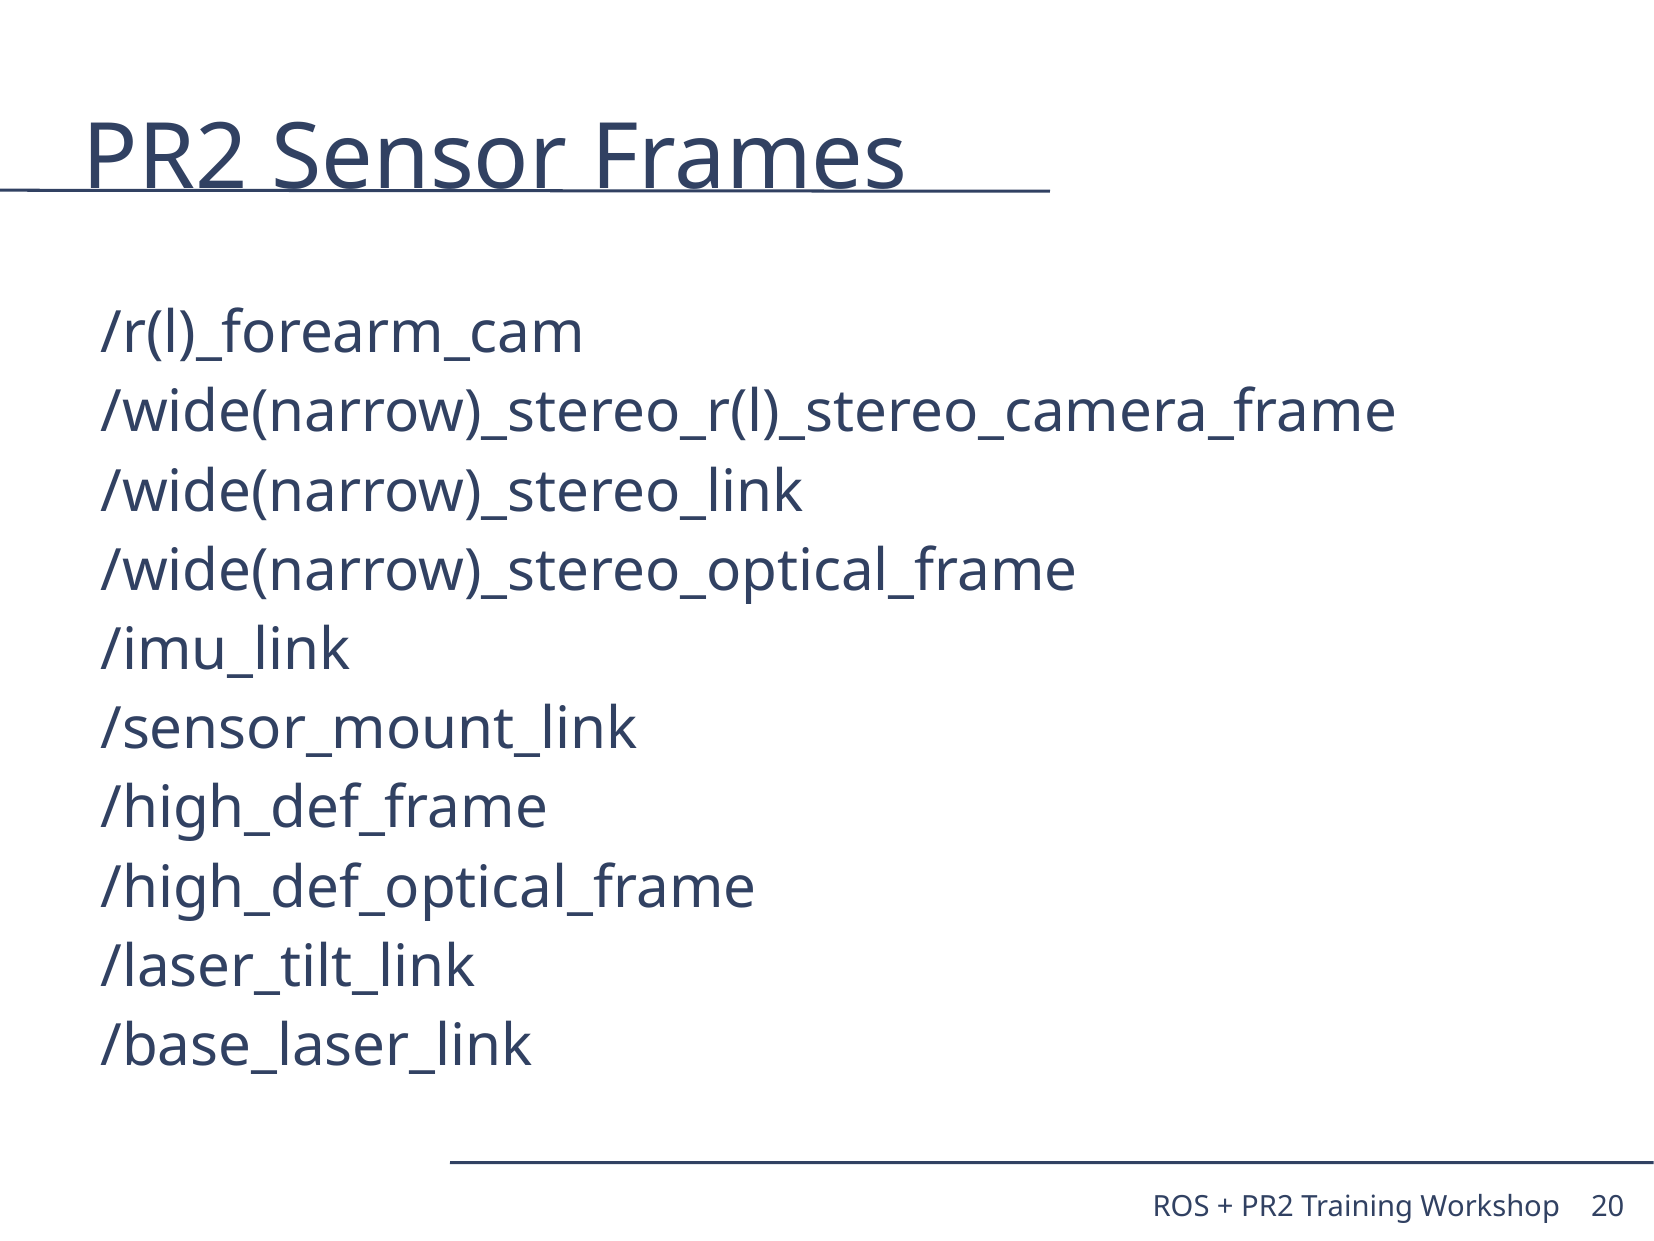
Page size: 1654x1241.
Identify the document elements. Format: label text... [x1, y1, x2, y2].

list /r(l)_forearm_cam /wide(narrow)_stereo_r(l)_stereo_camera_frame /wide(narrow)_stereo_link /wide(narrow)_stereo_optical_frame /imu_link /sensor_mount_link /high_def_frame /high_def_optical_frame /laser_tilt_link /base_laser_link [82, 290, 1571, 1109]
title PR2 Sensor Frames [82, 49, 1571, 257]
